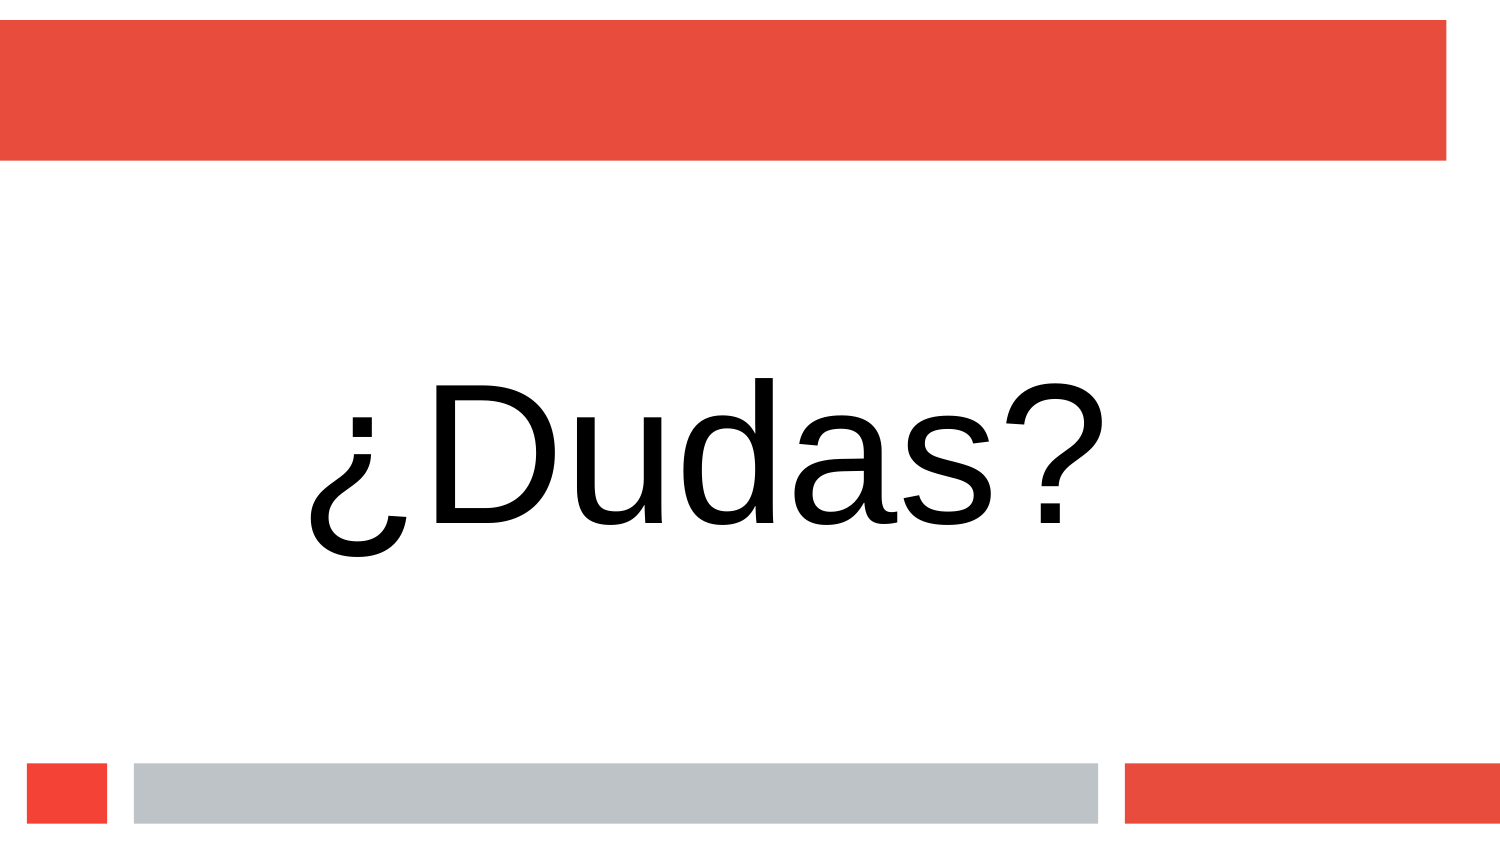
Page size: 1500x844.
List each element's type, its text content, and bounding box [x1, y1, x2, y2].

subtitle ¿Dudas? [285, 311, 1260, 559]
